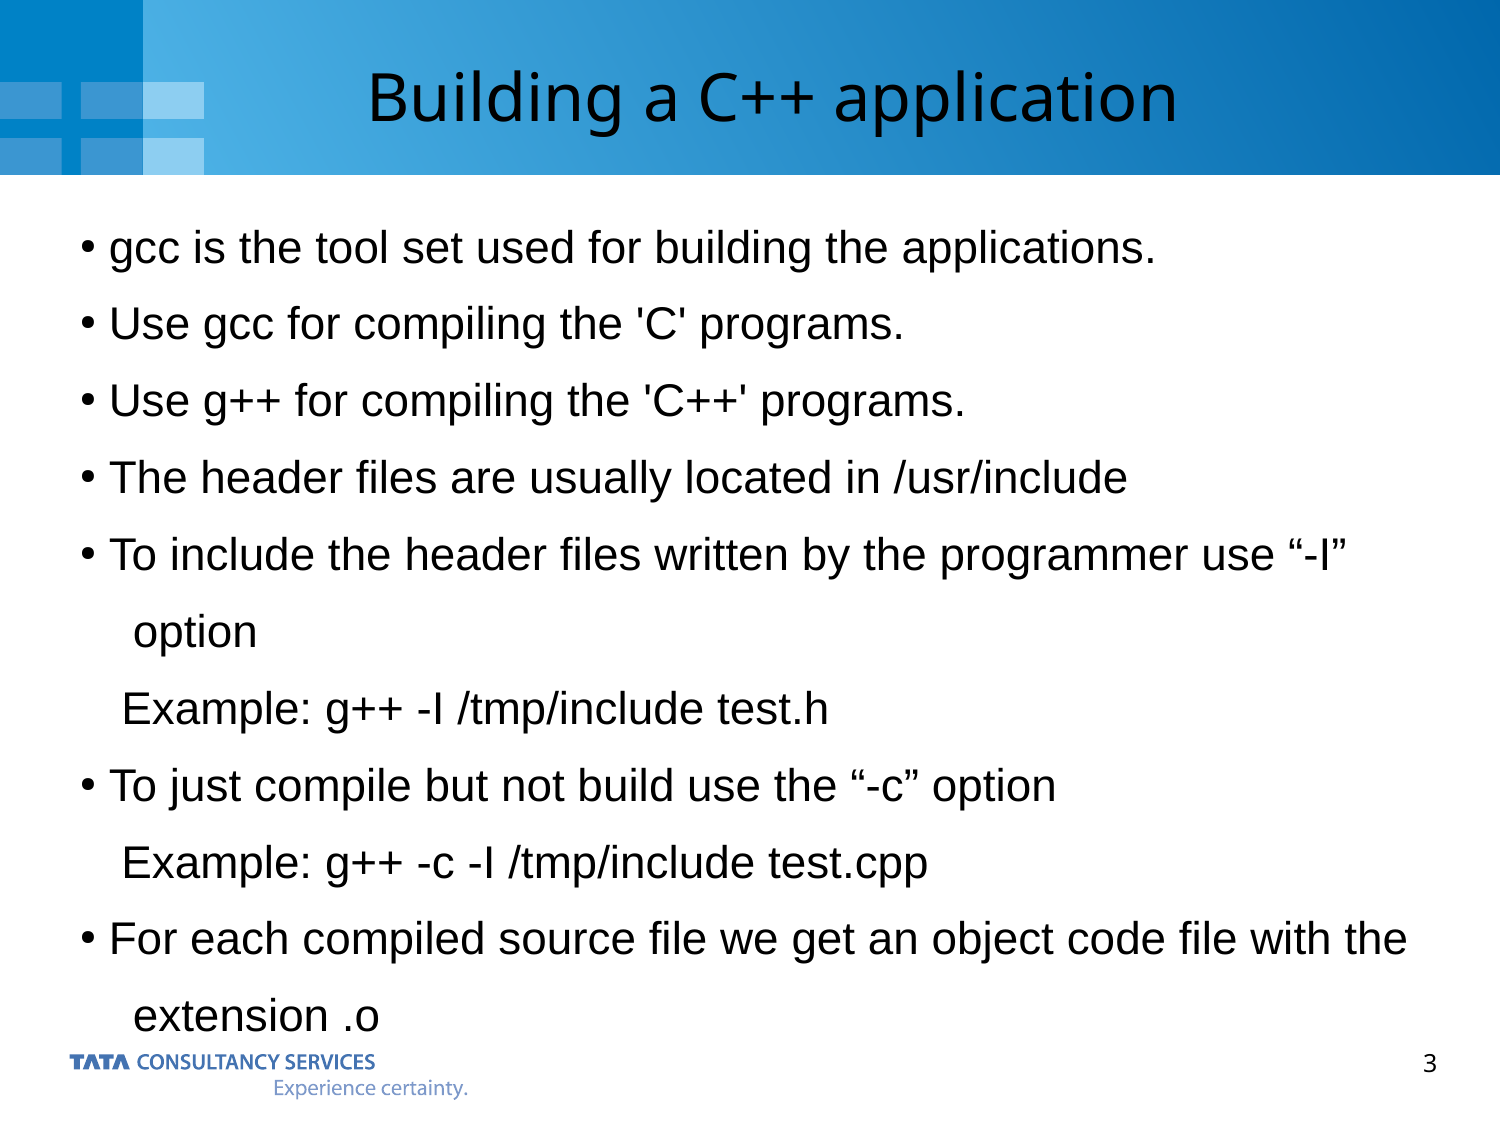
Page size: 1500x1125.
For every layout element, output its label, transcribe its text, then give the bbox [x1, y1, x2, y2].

text_box Building a C++ application [200, 1, 1347, 188]
text_box gcc is the tool set used for building the applications. Use gcc for compiling the 'C' programs. Use g++ for compiling the 'C++' programs. The header files are usually located in /usr/include To include the header files written by the programmer use “-I” option Example: g++ -I /tmp/include test.h To just compile but not build use the “-c” option Example: g++ -c -I /tmp/include test.cpp For each compiled source file we get an object code file with the extension .o [47, 188, 1441, 1040]
